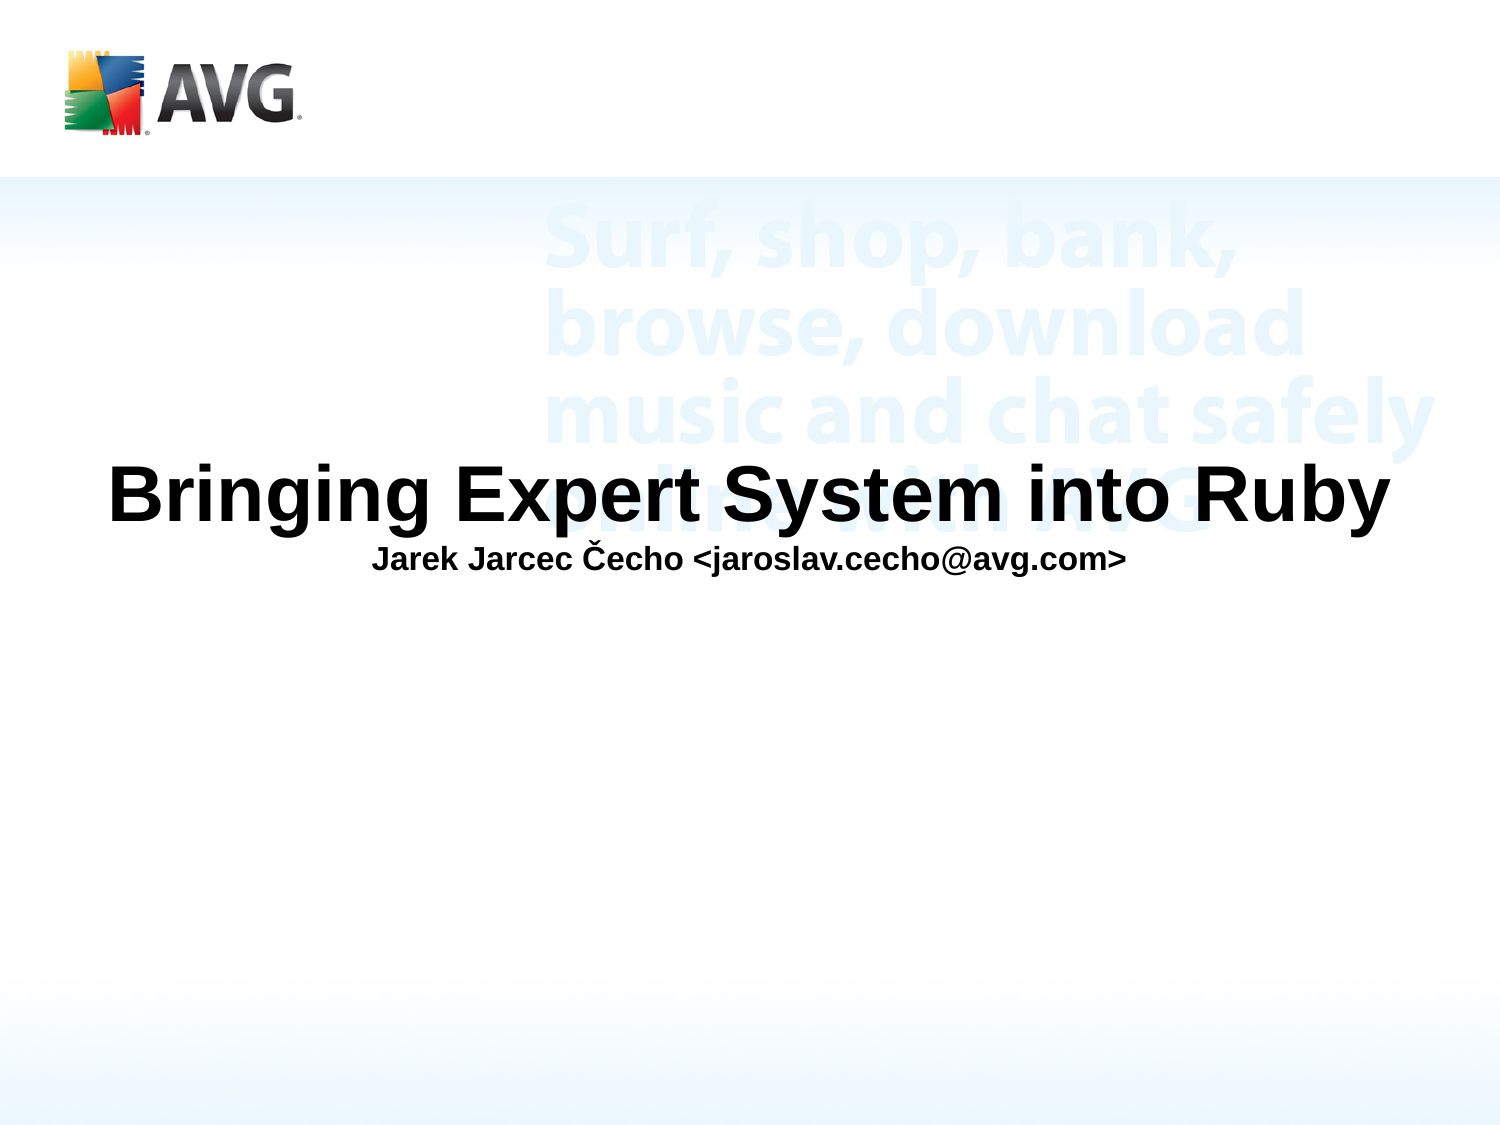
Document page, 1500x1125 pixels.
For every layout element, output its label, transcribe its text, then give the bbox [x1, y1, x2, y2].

picture [0, 0, 1500, 1125]
title Bringing Expert System into Ruby Jarek Jarcec Čecho <jaroslav.cecho@avg.com> [75, 434, 1426, 586]
